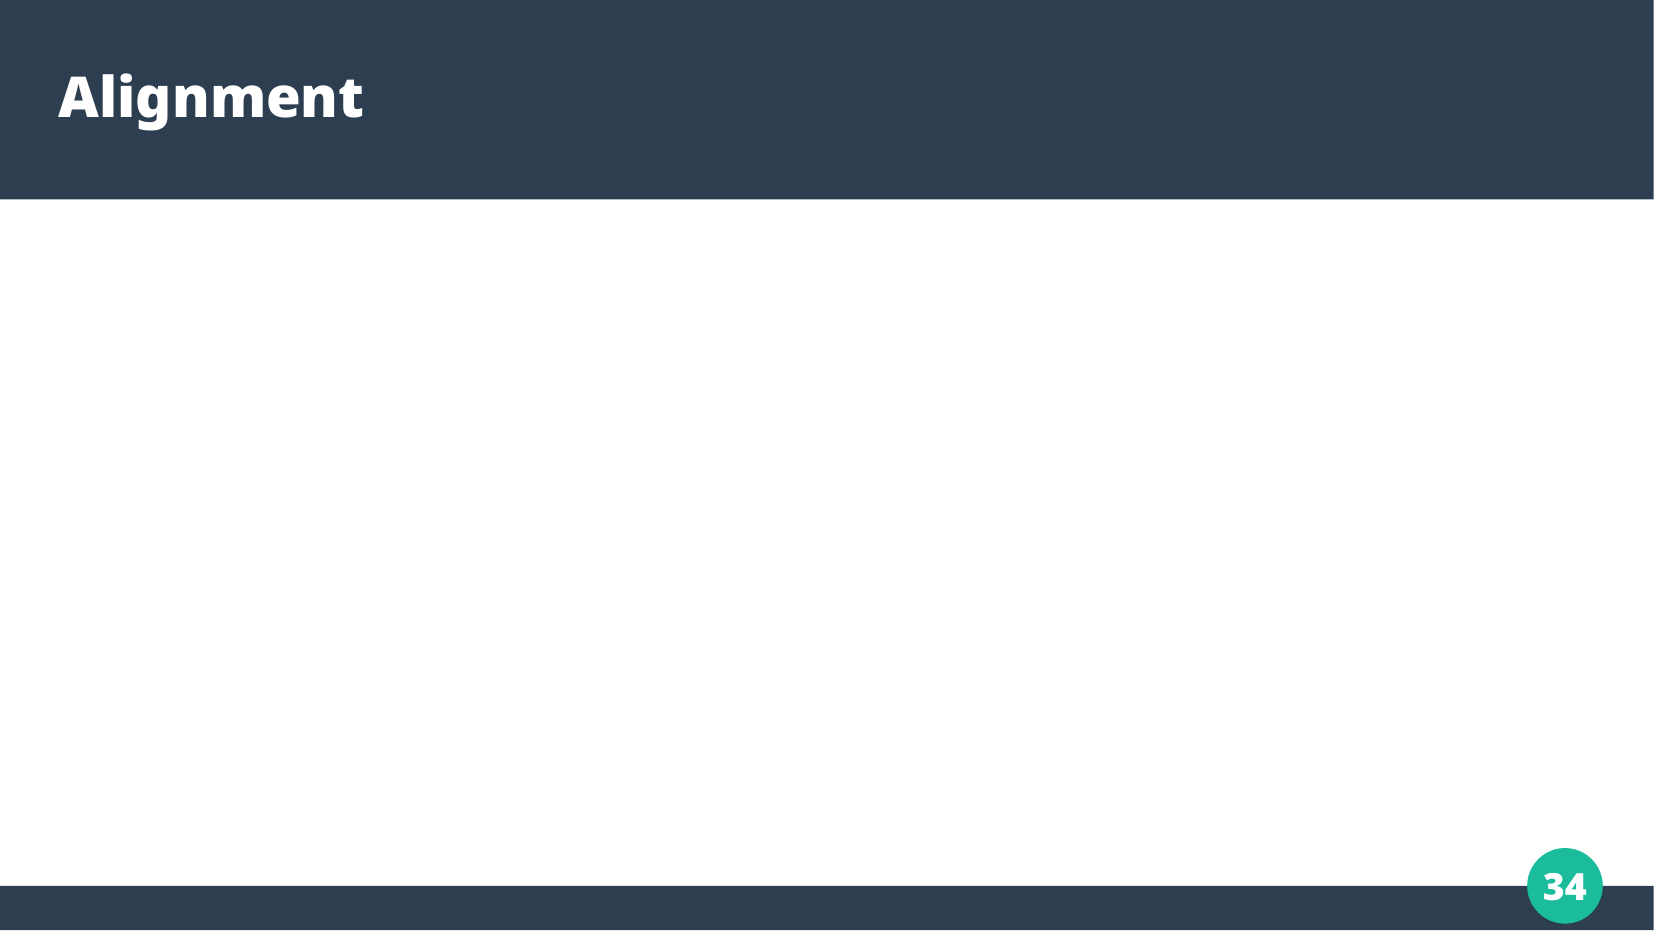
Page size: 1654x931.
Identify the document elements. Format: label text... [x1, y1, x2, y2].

title Alignment [59, 37, 1595, 155]
